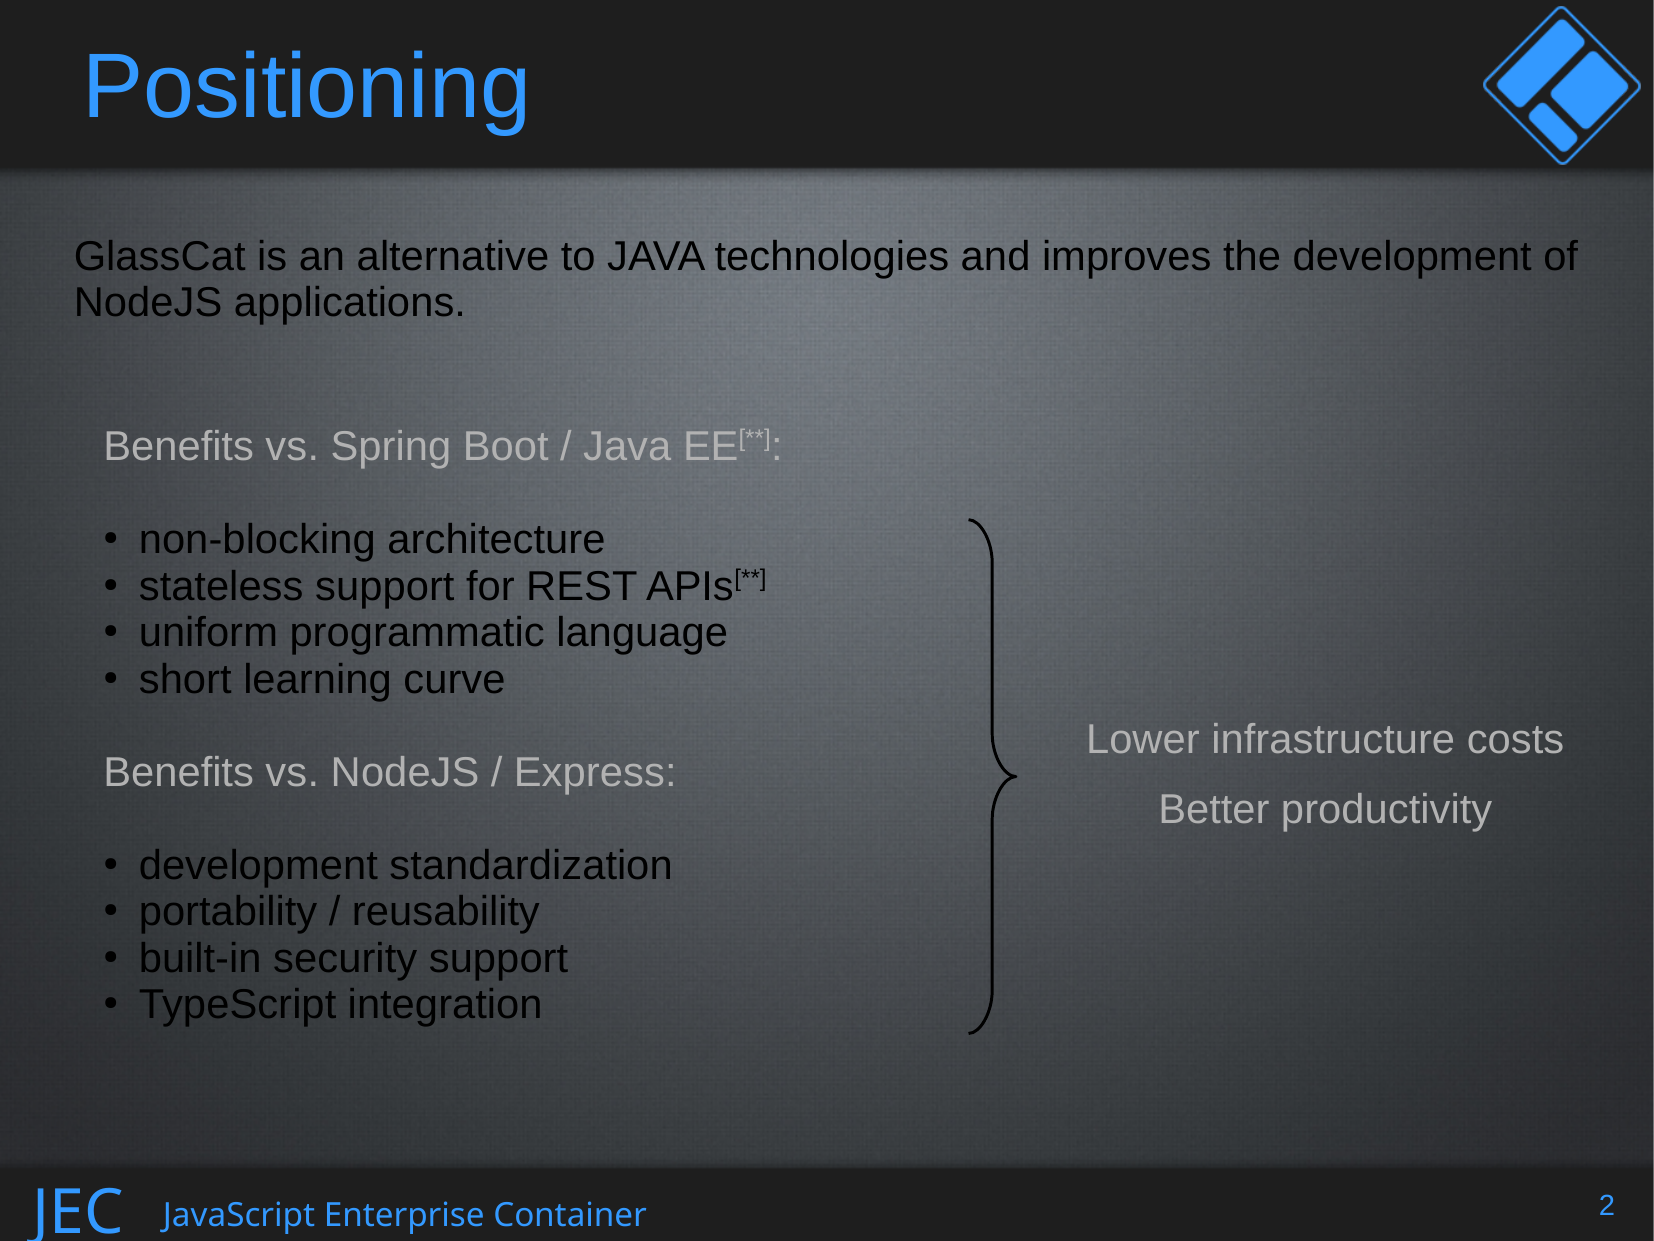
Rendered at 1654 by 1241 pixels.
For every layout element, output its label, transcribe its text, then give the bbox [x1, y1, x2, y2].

text_box JEC [17, 1159, 149, 1241]
title Positioning [82, 23, 1441, 147]
text_box Lower infrastructure costs Better productivity [1056, 708, 1595, 841]
text_box GlassCat is an alternative to JAVA technologies and improves the development of NodeJS applications. [59, 225, 1595, 334]
picture [0, 0, 1654, 1241]
text_box JavaScript Enterprise Container [148, 1183, 651, 1241]
text_box Benefits vs. Spring Boot / Java EE[**]: non-blocking architecture stateless support for REST APIs[**] uniform programmatic language short learning curve Benefits vs. NodeJS / Express: development standardization portability / reusability built-in security support TypeScript integration [88, 415, 1565, 1075]
text_box 2 [744, 1181, 1630, 1229]
